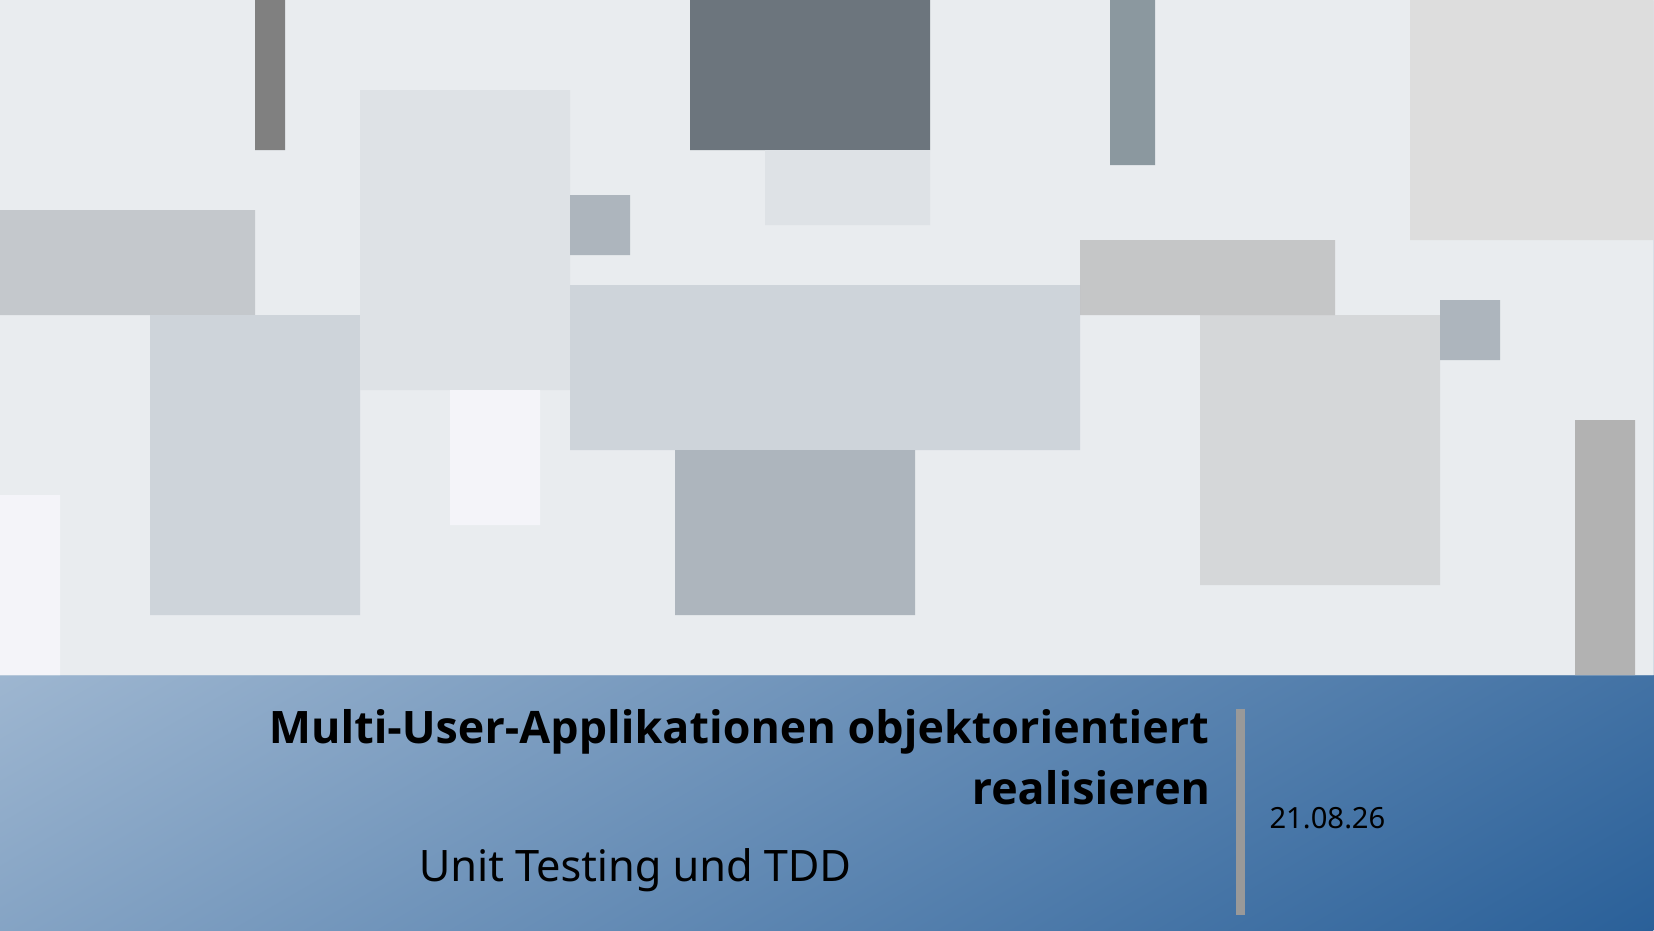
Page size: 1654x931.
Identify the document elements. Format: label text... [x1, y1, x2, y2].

subtitle Unit Testing und TDD [59, 835, 1211, 895]
title Multi-User-Applikationen objektorientiert realisieren [59, 694, 1211, 819]
